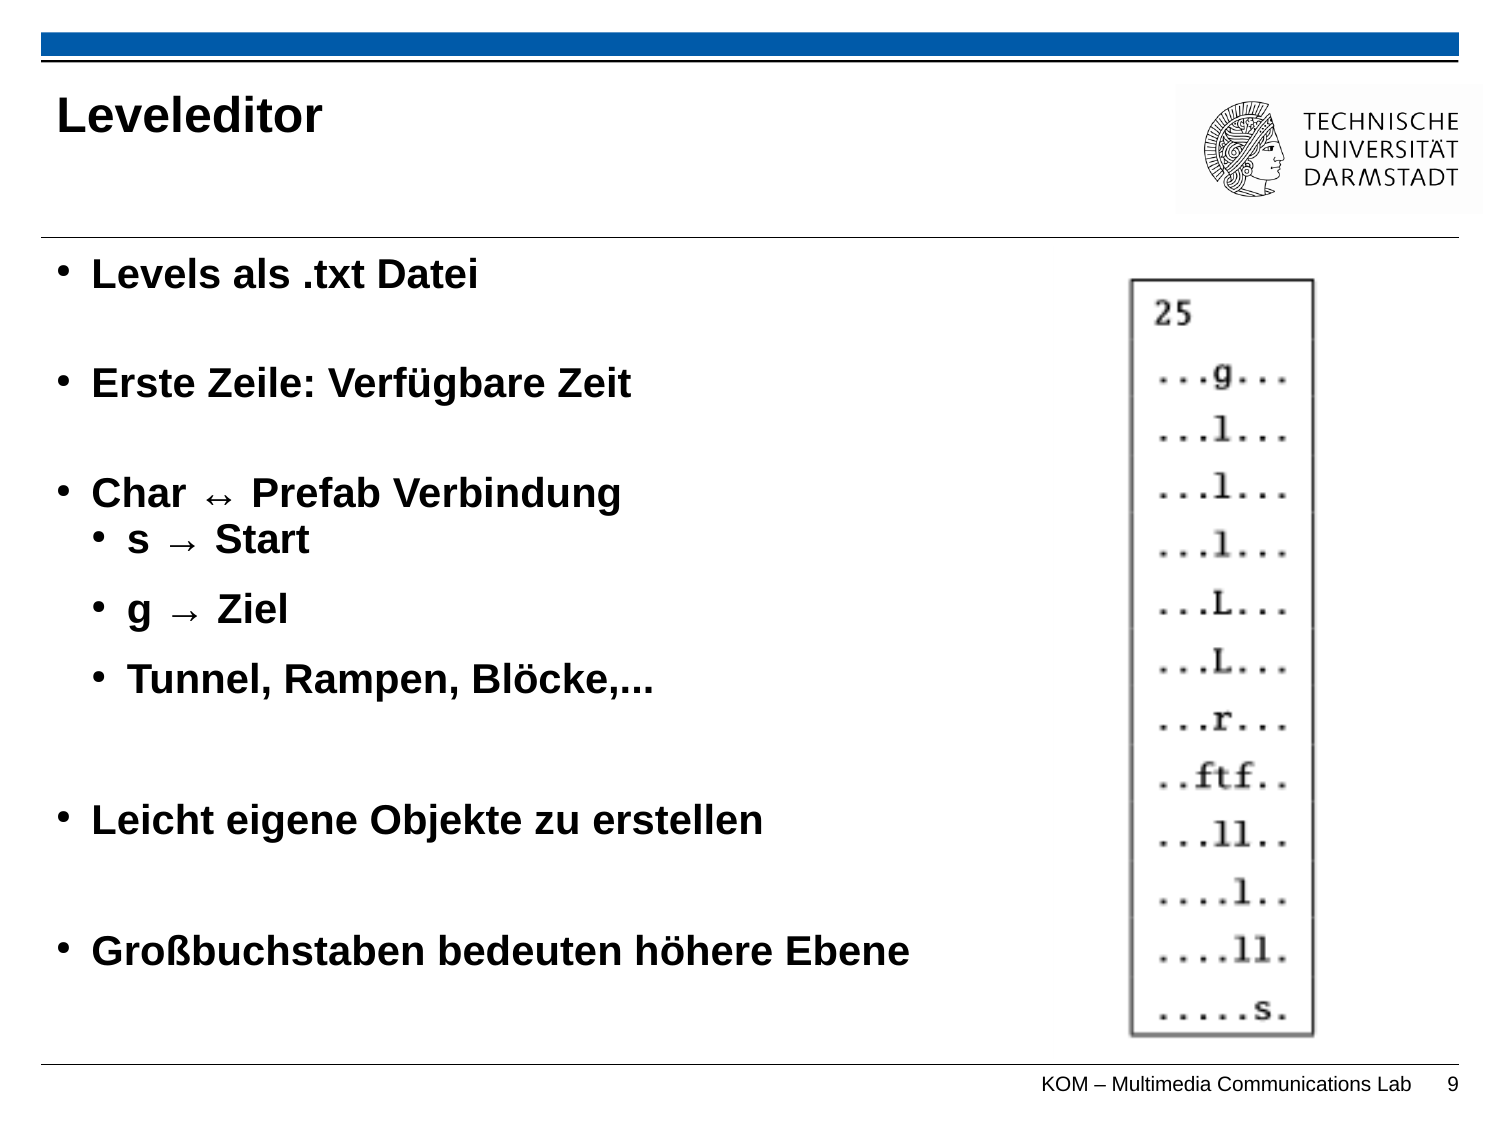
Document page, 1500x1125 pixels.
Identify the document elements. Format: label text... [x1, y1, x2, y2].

picture [1175, 84, 1483, 214]
list Levels als .txt Datei Erste Zeile: Verfügbare Zeit Char ↔ Prefab Verbindung s → Start g → Ziel Tunnel, Rampen, Blöcke,... Leicht eigene Objekte zu erstellen Großbuchstaben bedeuten höhere Ebene [41, 243, 1459, 1059]
title Leveleditor [41, 80, 1170, 218]
